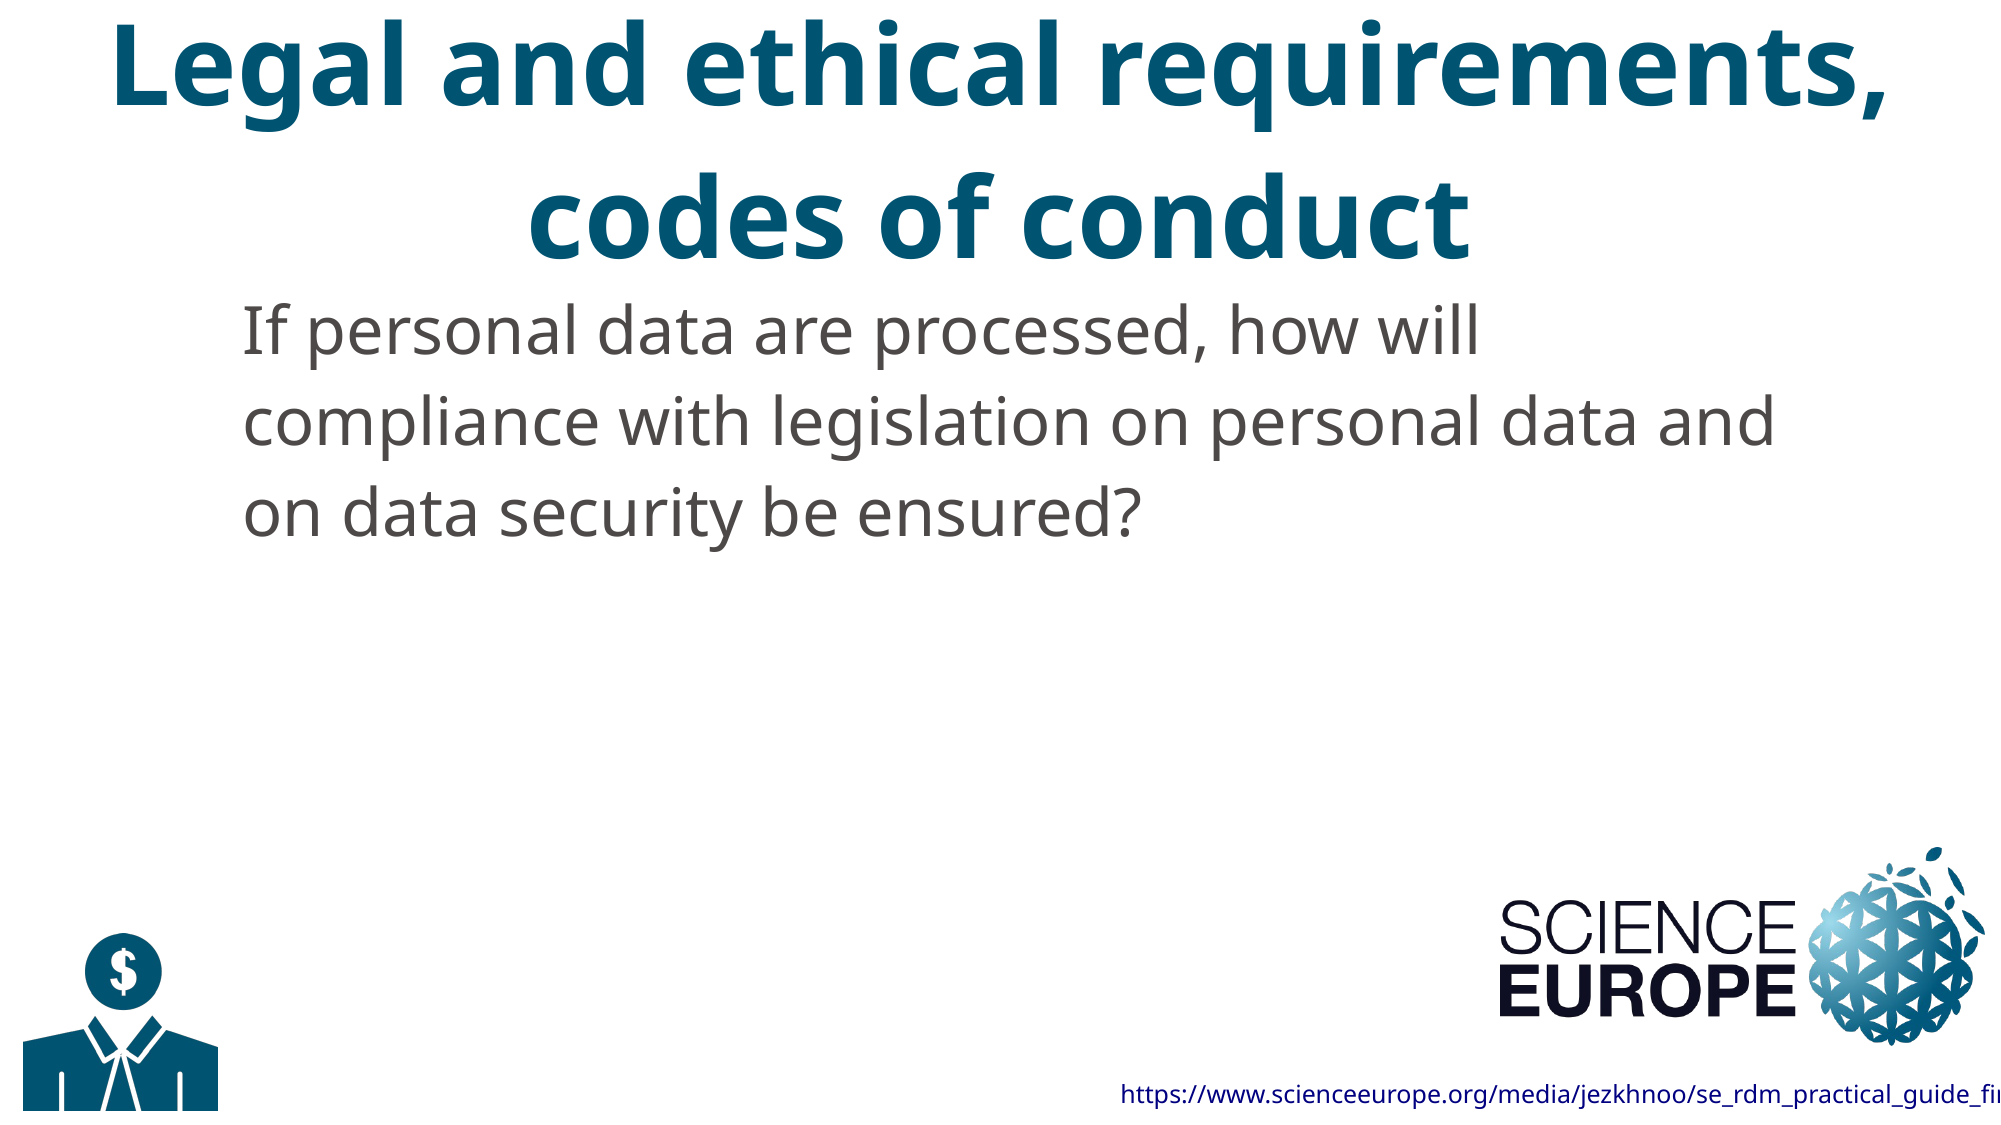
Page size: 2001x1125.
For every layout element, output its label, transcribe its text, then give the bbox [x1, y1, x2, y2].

text_box If personal data are processed, how will compliance with legislation on personal data and on data security be ensured? [192, 276, 1837, 875]
picture [111, 948, 136, 995]
picture [178, 1072, 182, 1111]
title Legal and ethical requirements, codes of conduct [100, 26, 1900, 252]
picture [23, 933, 218, 1111]
picture [1500, 847, 1985, 1046]
text_box https://www.scienceeurope.org/media/jezkhnoo/se_rdm_practical_guide_final.pdf [1105, 1068, 1985, 1109]
picture [1943, 976, 1952, 989]
picture [60, 1072, 64, 1111]
picture [1930, 995, 1942, 1009]
picture [1961, 979, 1967, 986]
